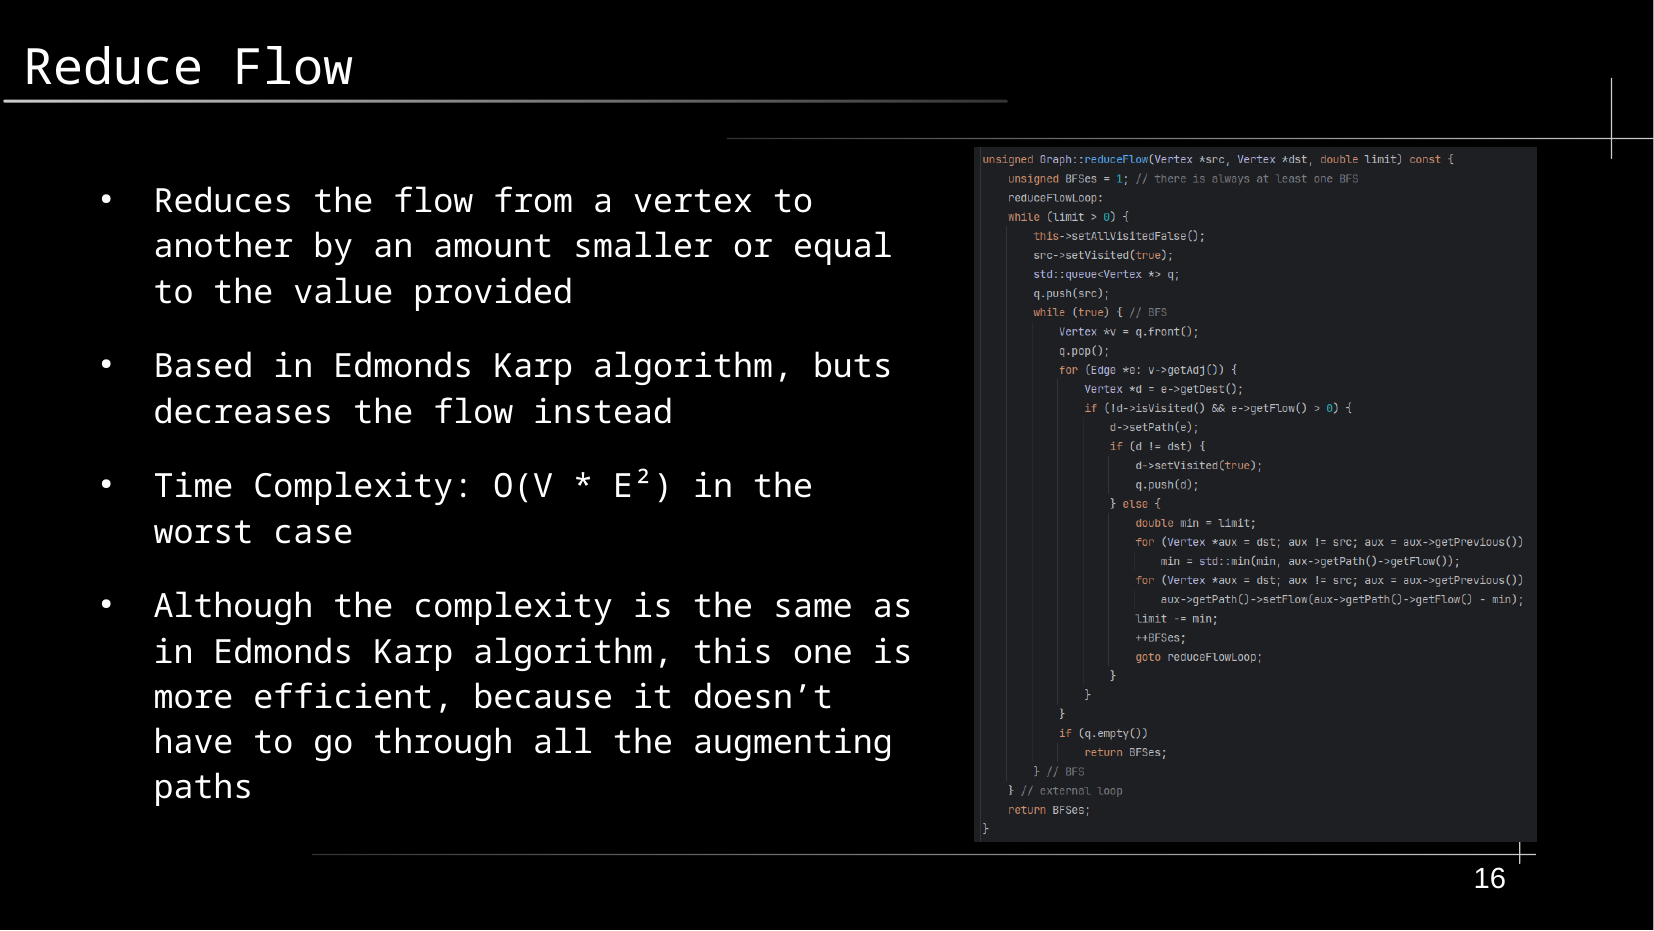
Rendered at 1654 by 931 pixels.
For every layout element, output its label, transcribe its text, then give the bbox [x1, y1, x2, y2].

picture [974, 147, 1537, 842]
title Reduce Flow [23, 11, 1589, 119]
list Reduces the flow from a vertex to another by an amount smaller or equal to the value provided Based in Edmonds Karp algorithm, buts decreases the flow instead Time Complexity: O(V * E²) in the worst case Although the complexity is the same as in Edmonds Karp algorithm, this one is more efficient, because it doesn’t have to go through all the augmenting paths [82, 177, 916, 827]
